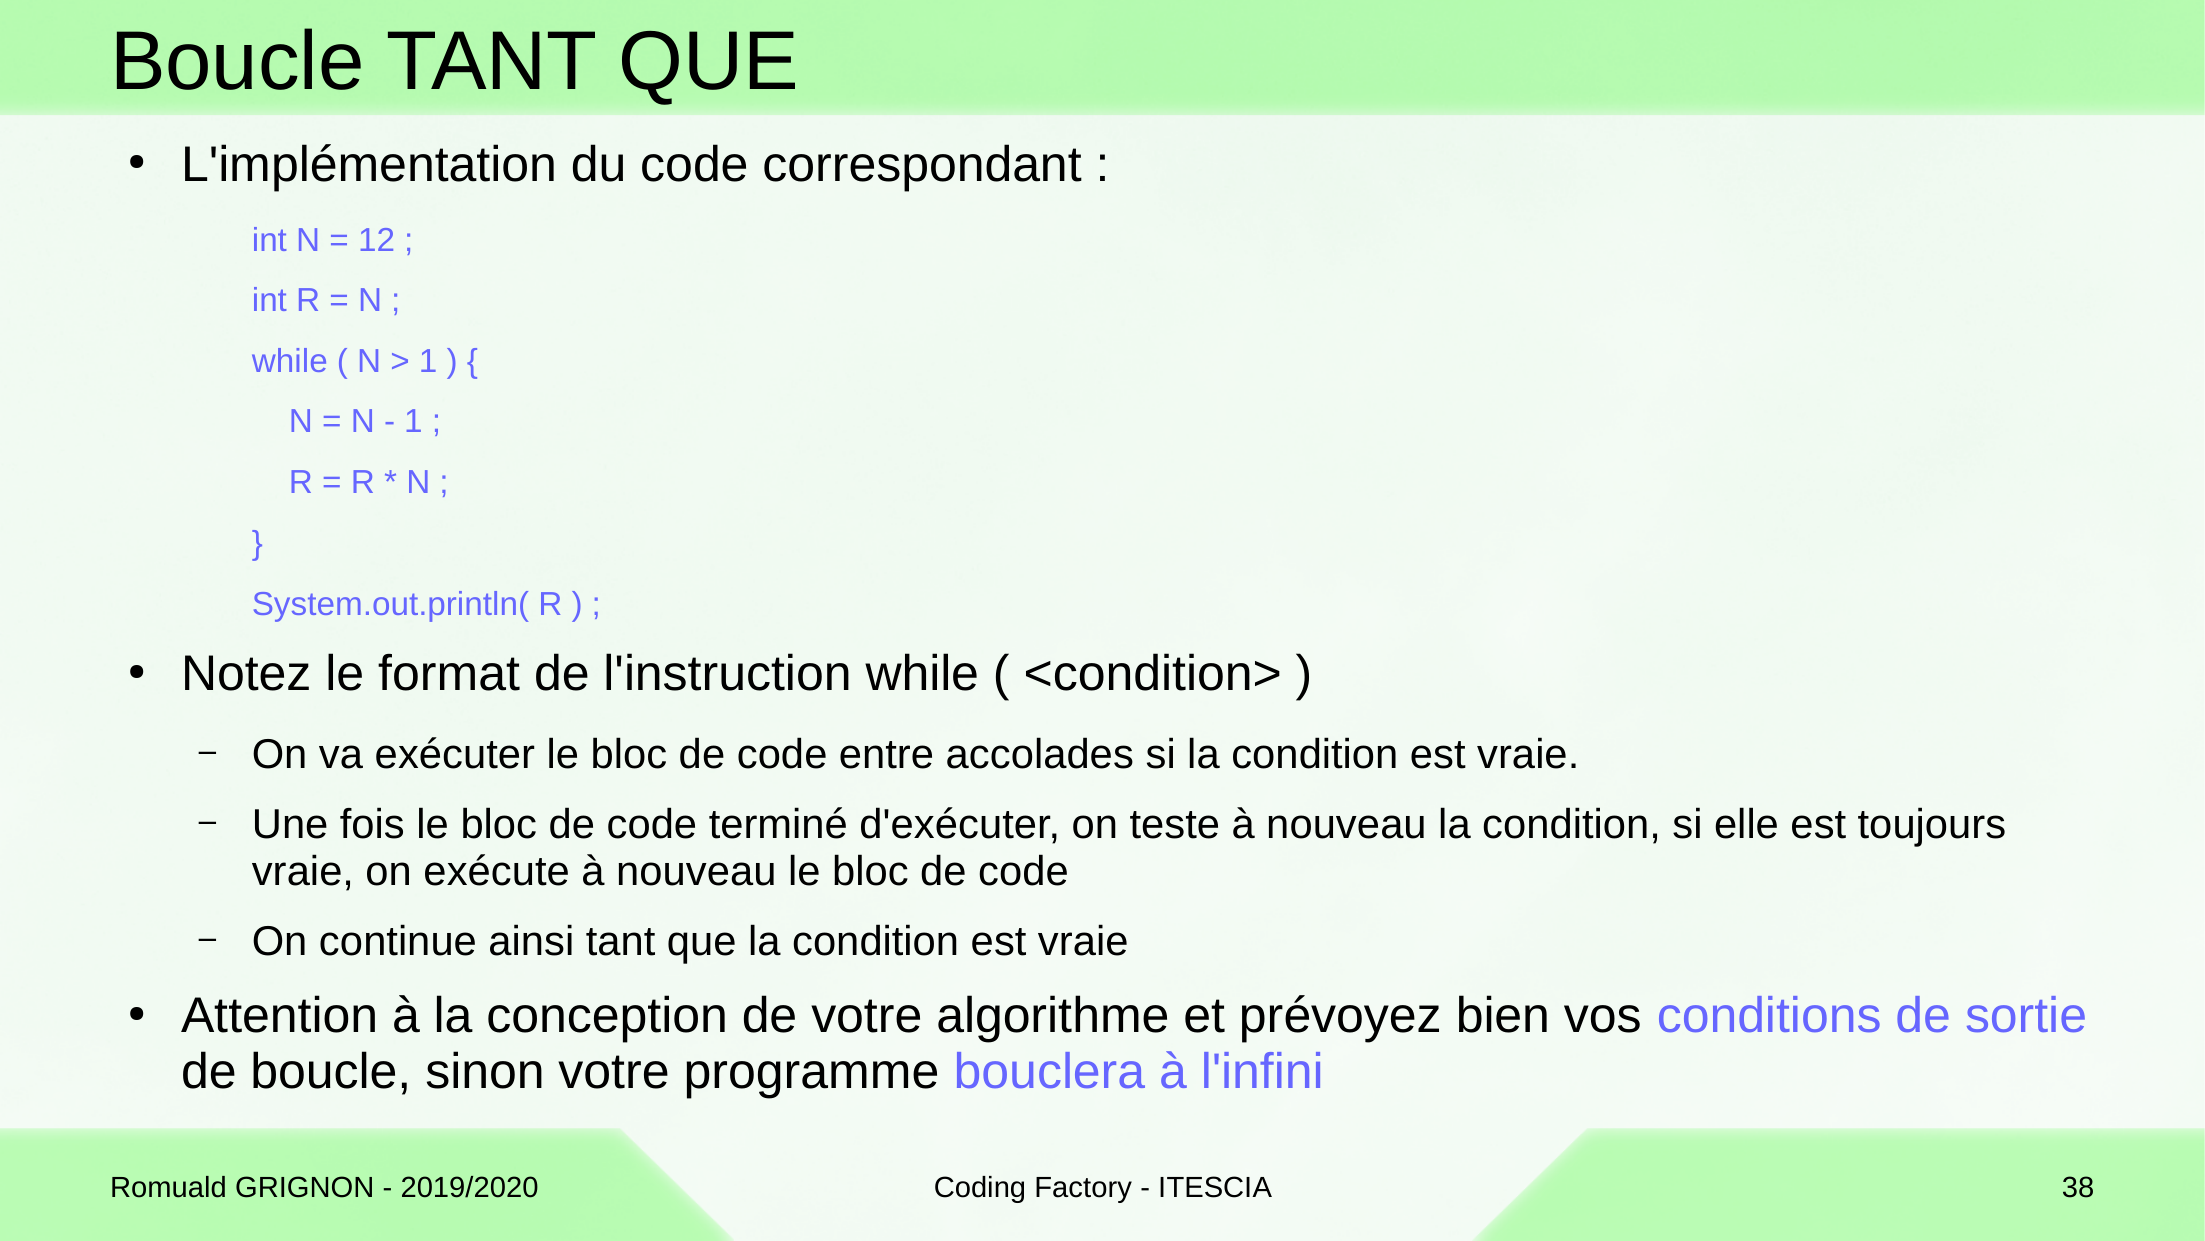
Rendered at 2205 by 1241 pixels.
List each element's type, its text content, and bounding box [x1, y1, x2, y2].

title Boucle TANT QUE [110, 49, 2095, 206]
list L'implémentation du code correspondant : int N = 12 ; int R = N ; while ( N > 1 ) { N = N - 1 ; R = R * N ; } System.out.println( R ) ; Notez le format de l'instruction while ( <condition> ) On va exécuter le bloc de code entre accolades si la condition est vraie. Une fois le bloc de code terminé d'exécuter, on teste à nouveau la condition, si elle est toujours vraie, on exécute à nouveau le bloc de code On continue ainsi tant que la condition est vraie Attention à la conception de votre algorithme et prévoyez bien vos conditions de sortie de boucle, sinon votre programme bouclera à l'infini [110, 206, 2095, 1102]
picture [0, 0, 2205, 1241]
